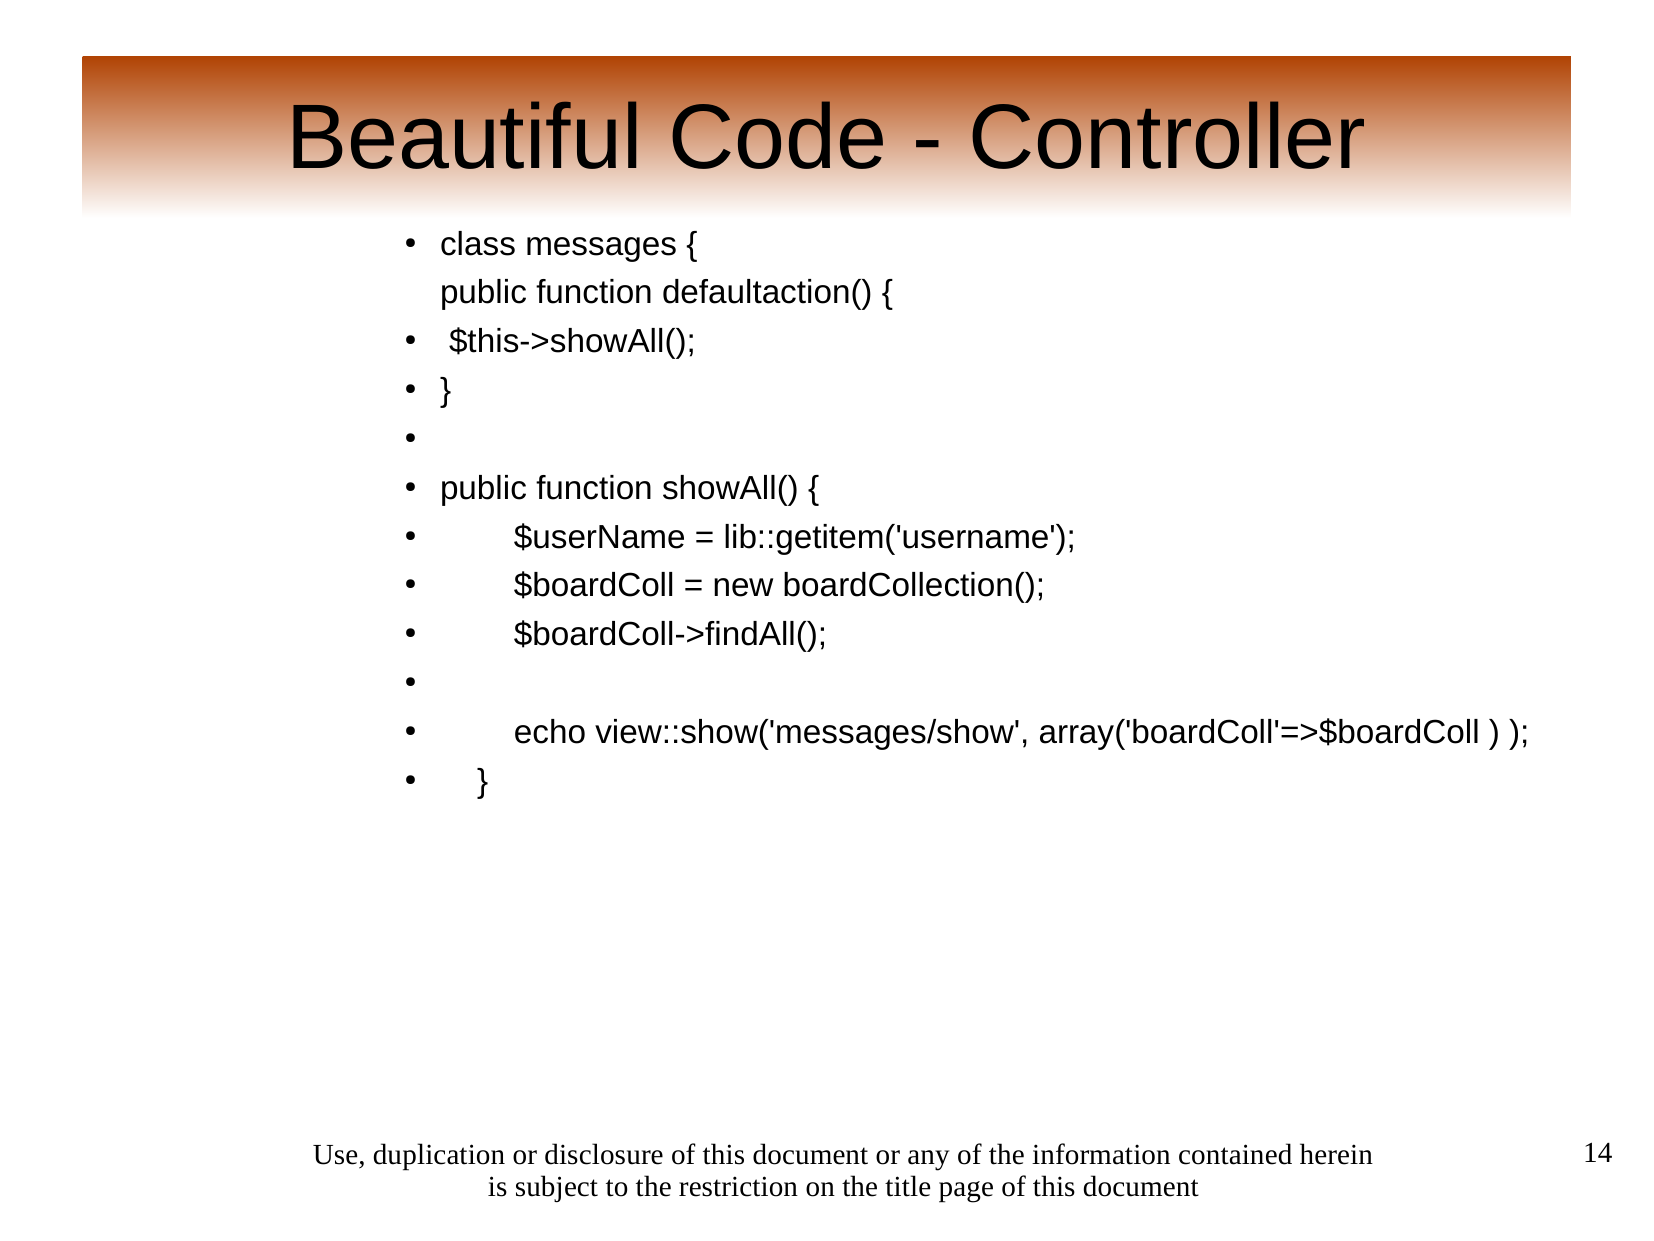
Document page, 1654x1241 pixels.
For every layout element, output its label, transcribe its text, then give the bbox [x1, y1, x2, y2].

list class messages { public function defaultaction() { $this->showAll(); } public function showAll() { $userName = lib::getitem('username'); $boardColl = new boardCollection(); $boardColl->findAll(); echo view::show('messages/show', array('boardColl'=>$boardColl ) ); } [75, 225, 1613, 1044]
title Beautiful Code - Controller [82, 56, 1571, 218]
